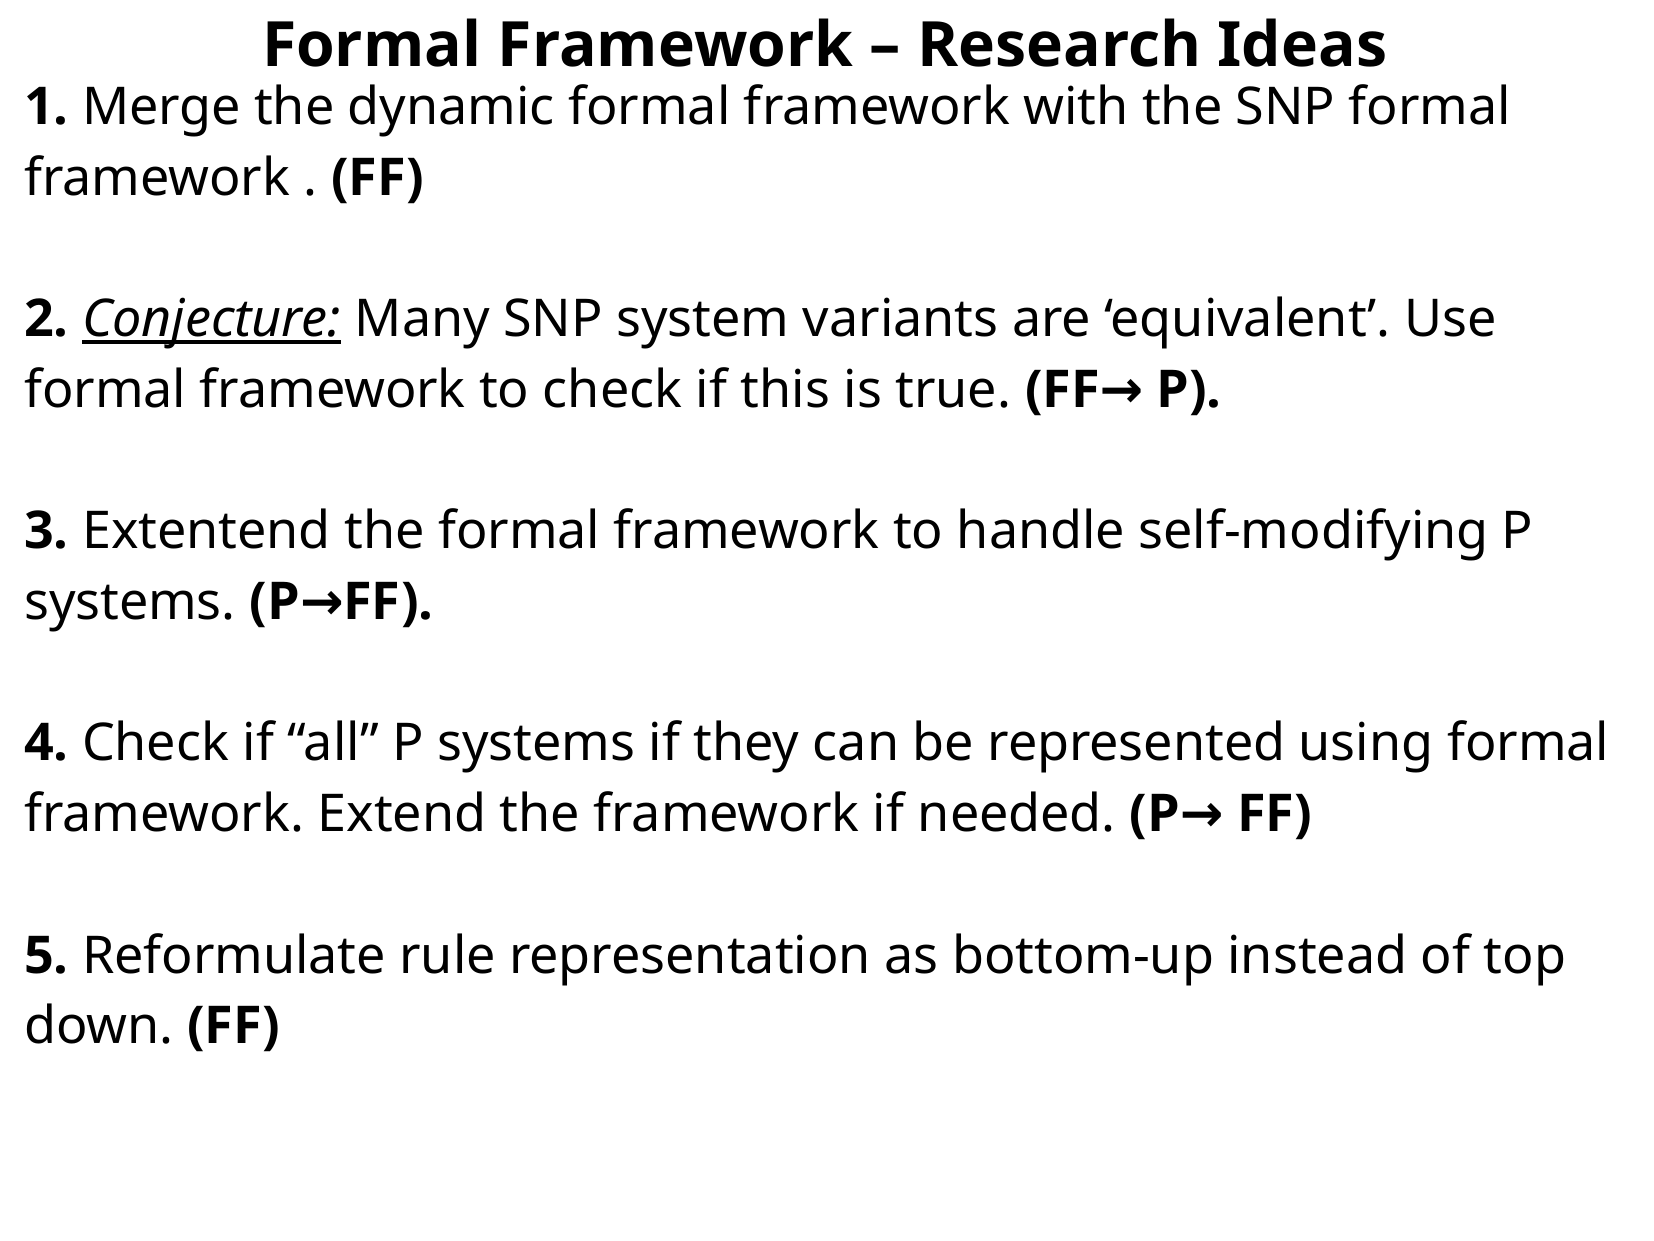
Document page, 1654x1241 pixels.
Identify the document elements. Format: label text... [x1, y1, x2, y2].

title 1. Merge the dynamic formal framework with the SNP formal framework . (FF) 2. Conjecture: Many SNP system variants are ‘equivalent’. Use formal framework to check if this is true. (FF→ P). 3. Extentend the formal framework to handle self-modifying P systems. (P→FF). 4. Check if “all” P systems if they can be represented using formal framework. Extend the framework if needed. (P→ FF) 5. Reformulate rule representation as bottom-up instead of top down. (FF) [24, 152, 1627, 975]
title Formal Framework – Research Ideas [0, 1, 1651, 84]
